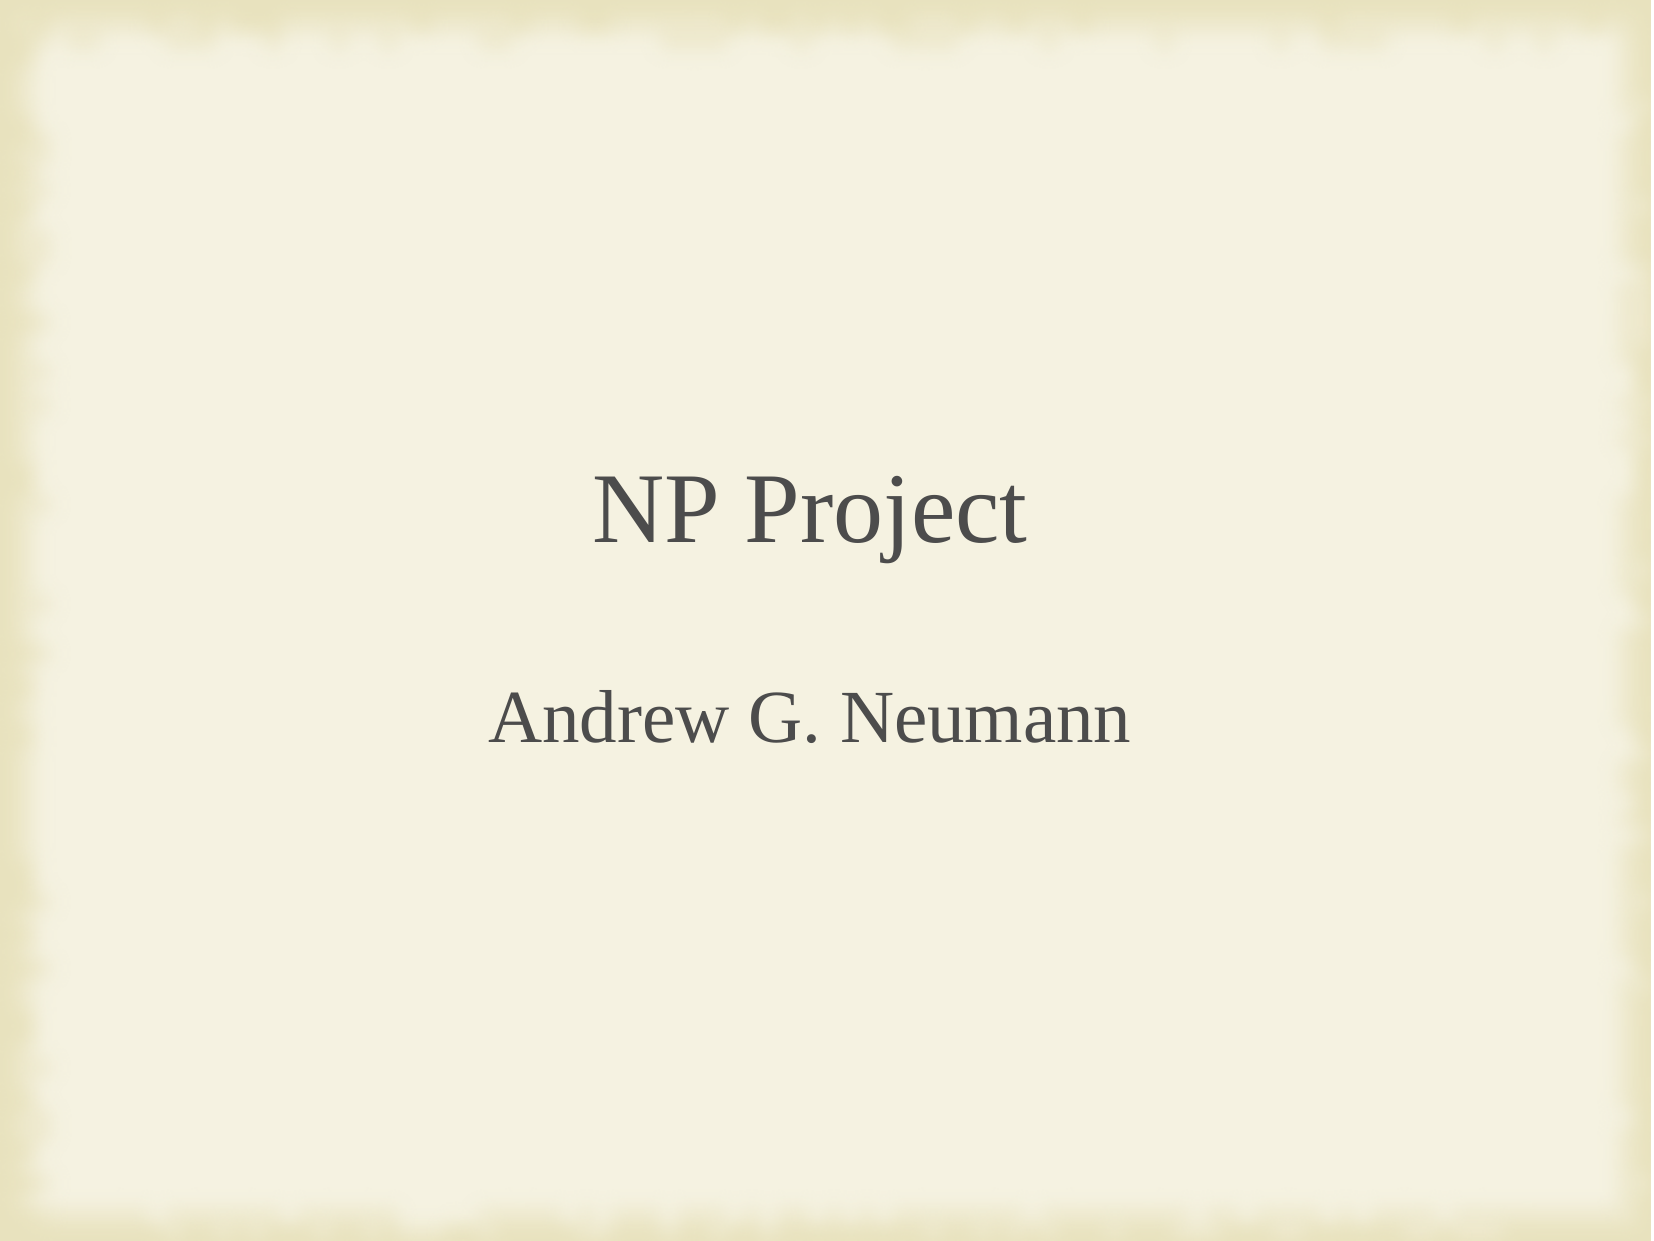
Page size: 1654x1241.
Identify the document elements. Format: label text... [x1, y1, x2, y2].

picture [0, 0, 1651, 1241]
title NP Project Andrew G. Neumann [82, 49, 1538, 1163]
